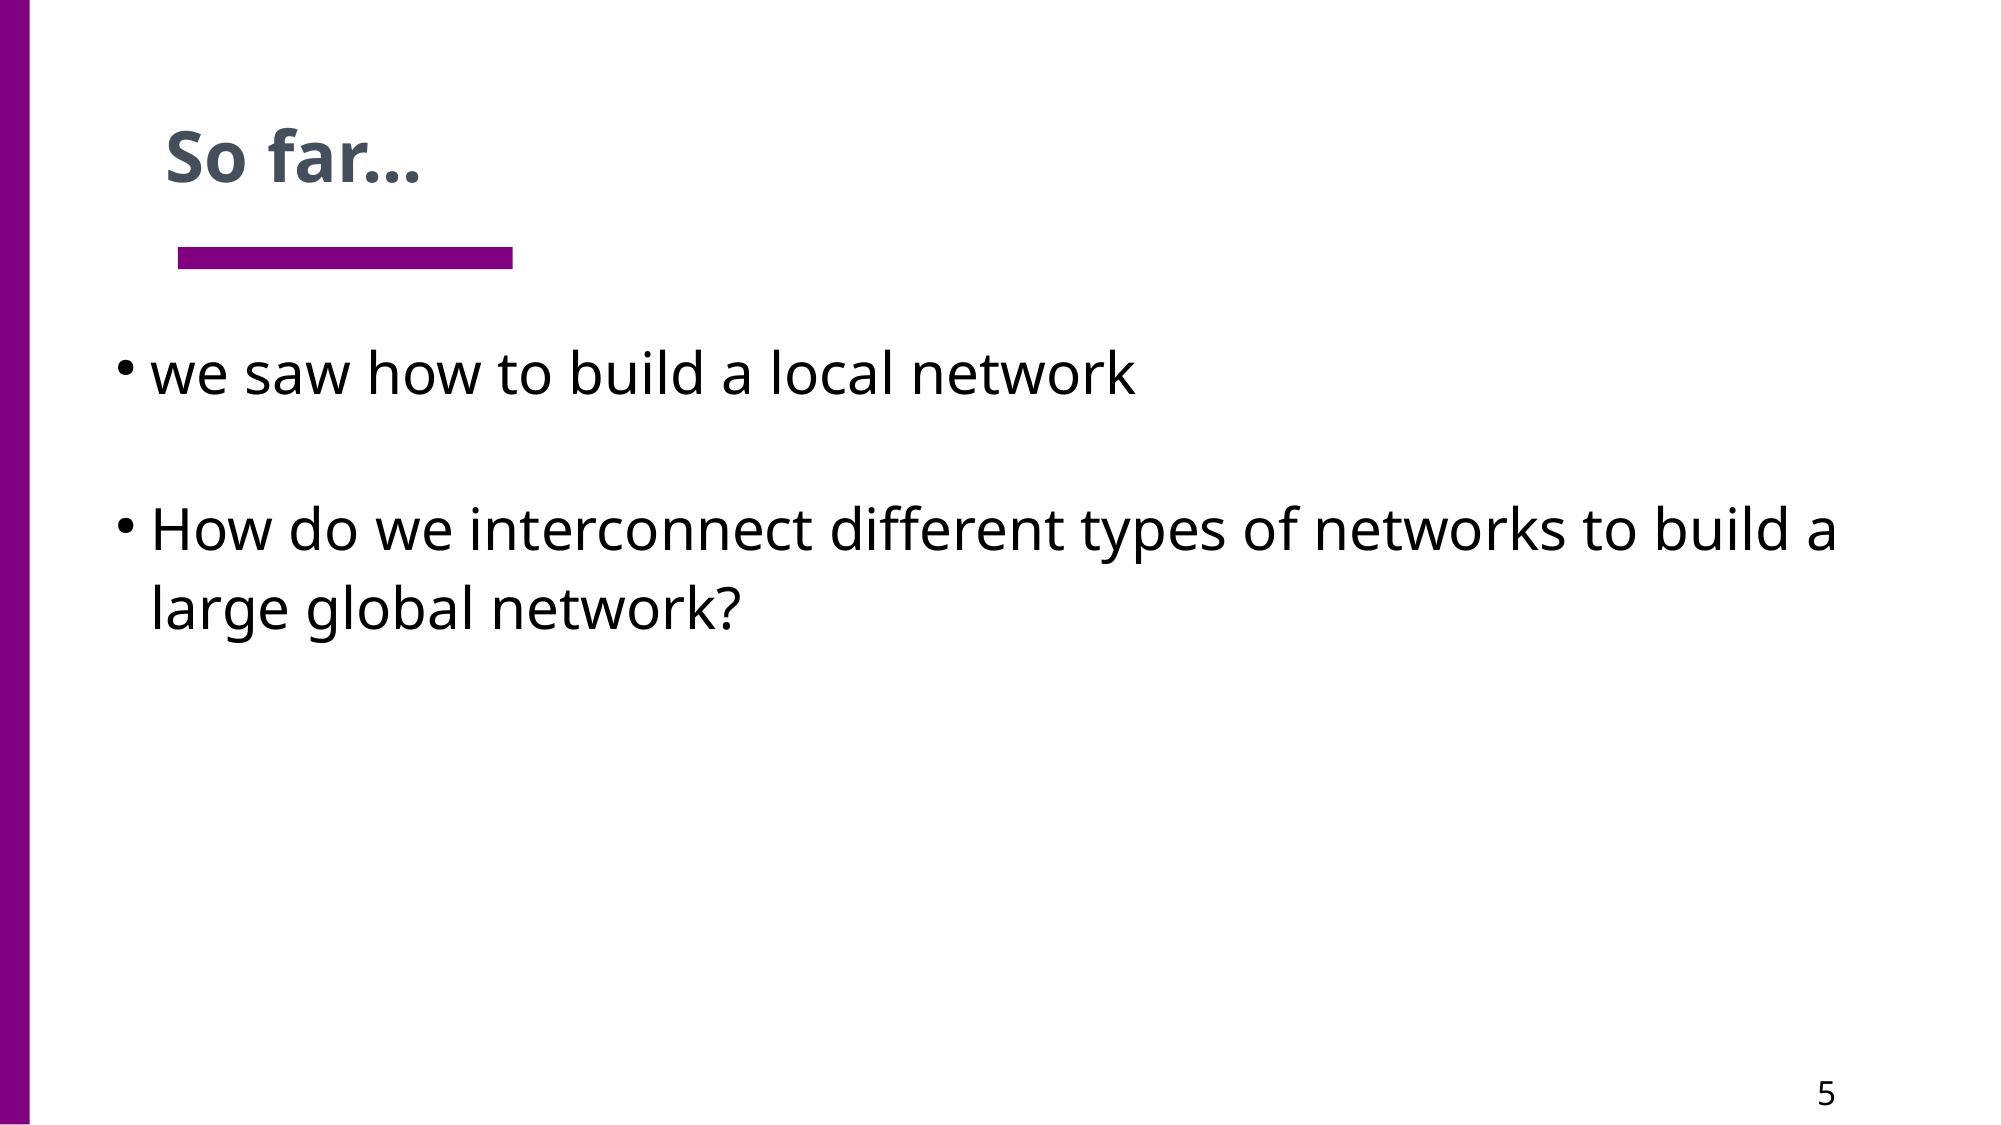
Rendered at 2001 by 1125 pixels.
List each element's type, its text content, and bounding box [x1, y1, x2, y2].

text_box we saw how to build a local network How do we interconnect different types of networks to build a large global network? [100, 329, 2000, 756]
text_box So far... [151, 0, 1849, 212]
